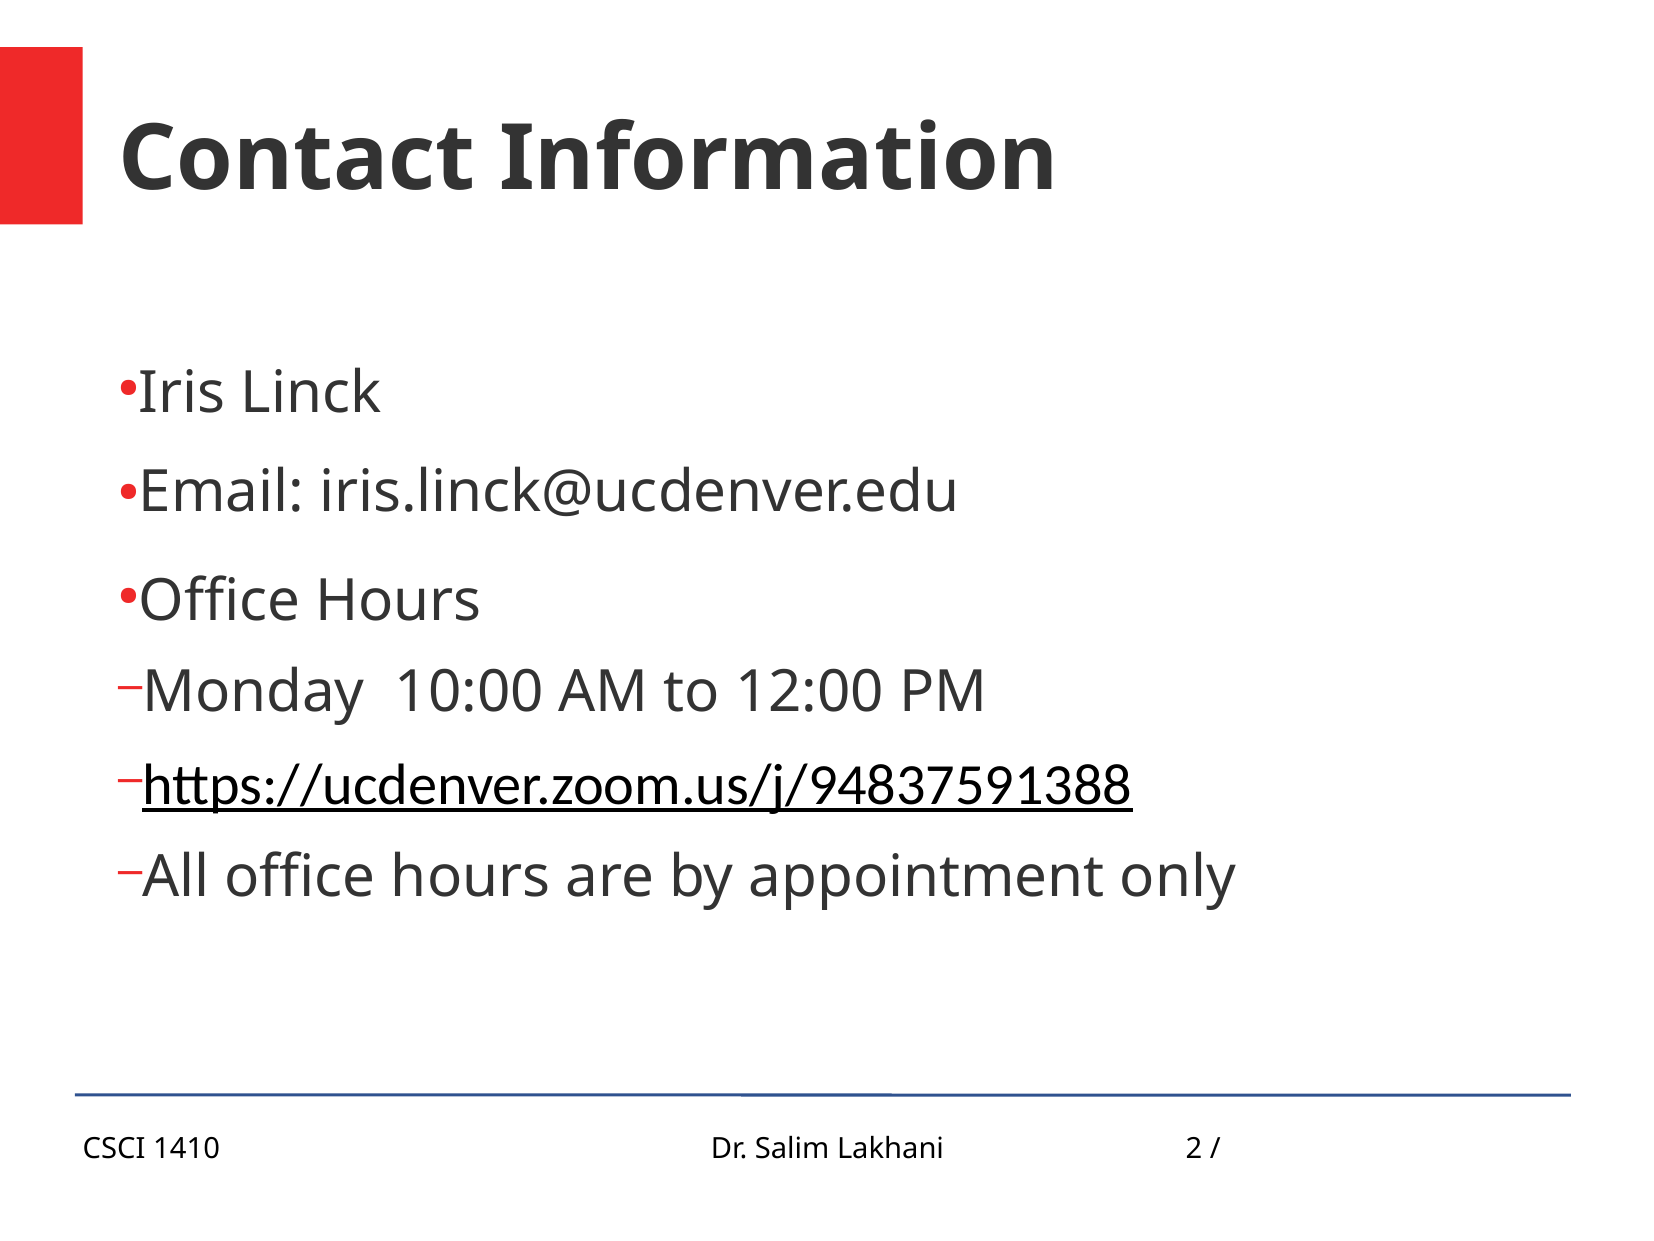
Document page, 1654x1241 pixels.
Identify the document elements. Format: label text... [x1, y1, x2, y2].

title Contact Information [118, 49, 1571, 257]
text_box Dr. Salim Lakhani [565, 1129, 1090, 1216]
text_box / [1185, 1129, 1571, 1216]
text_box CSCI 1410 [82, 1129, 468, 1216]
list Iris Linck Email: iris.linck@ucdenver.edu Office Hours Monday 10:00 AM to 12:00 PM https://ucdenver.zoom.us/j/94837591388 All office hours are by appointment only [118, 354, 1536, 1074]
